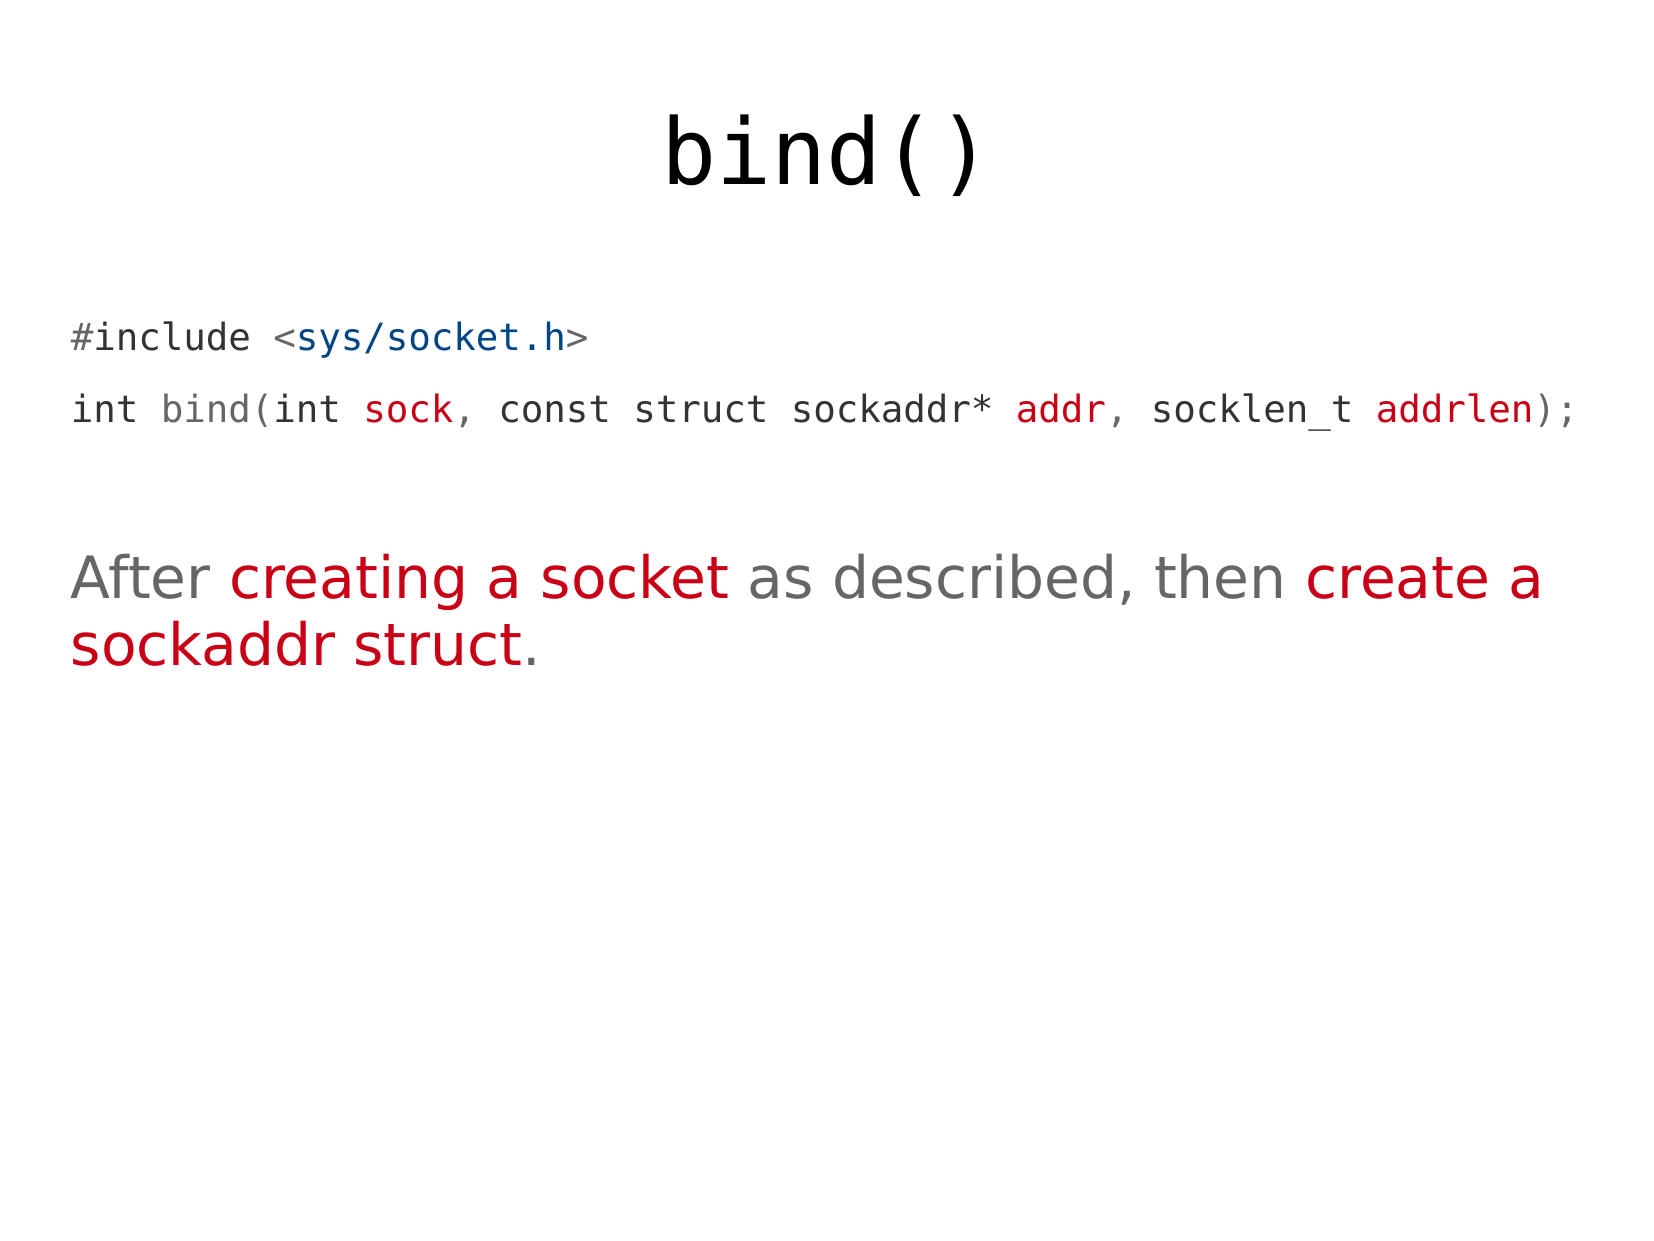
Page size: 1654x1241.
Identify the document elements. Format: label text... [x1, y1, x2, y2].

list #include <sys/socket.h> int bind(int sock, const struct sockaddr* addr, socklen_t addrlen); After creating a socket as described, then create a sockaddr struct. [0, 315, 1651, 925]
title bind() [82, 49, 1571, 257]
